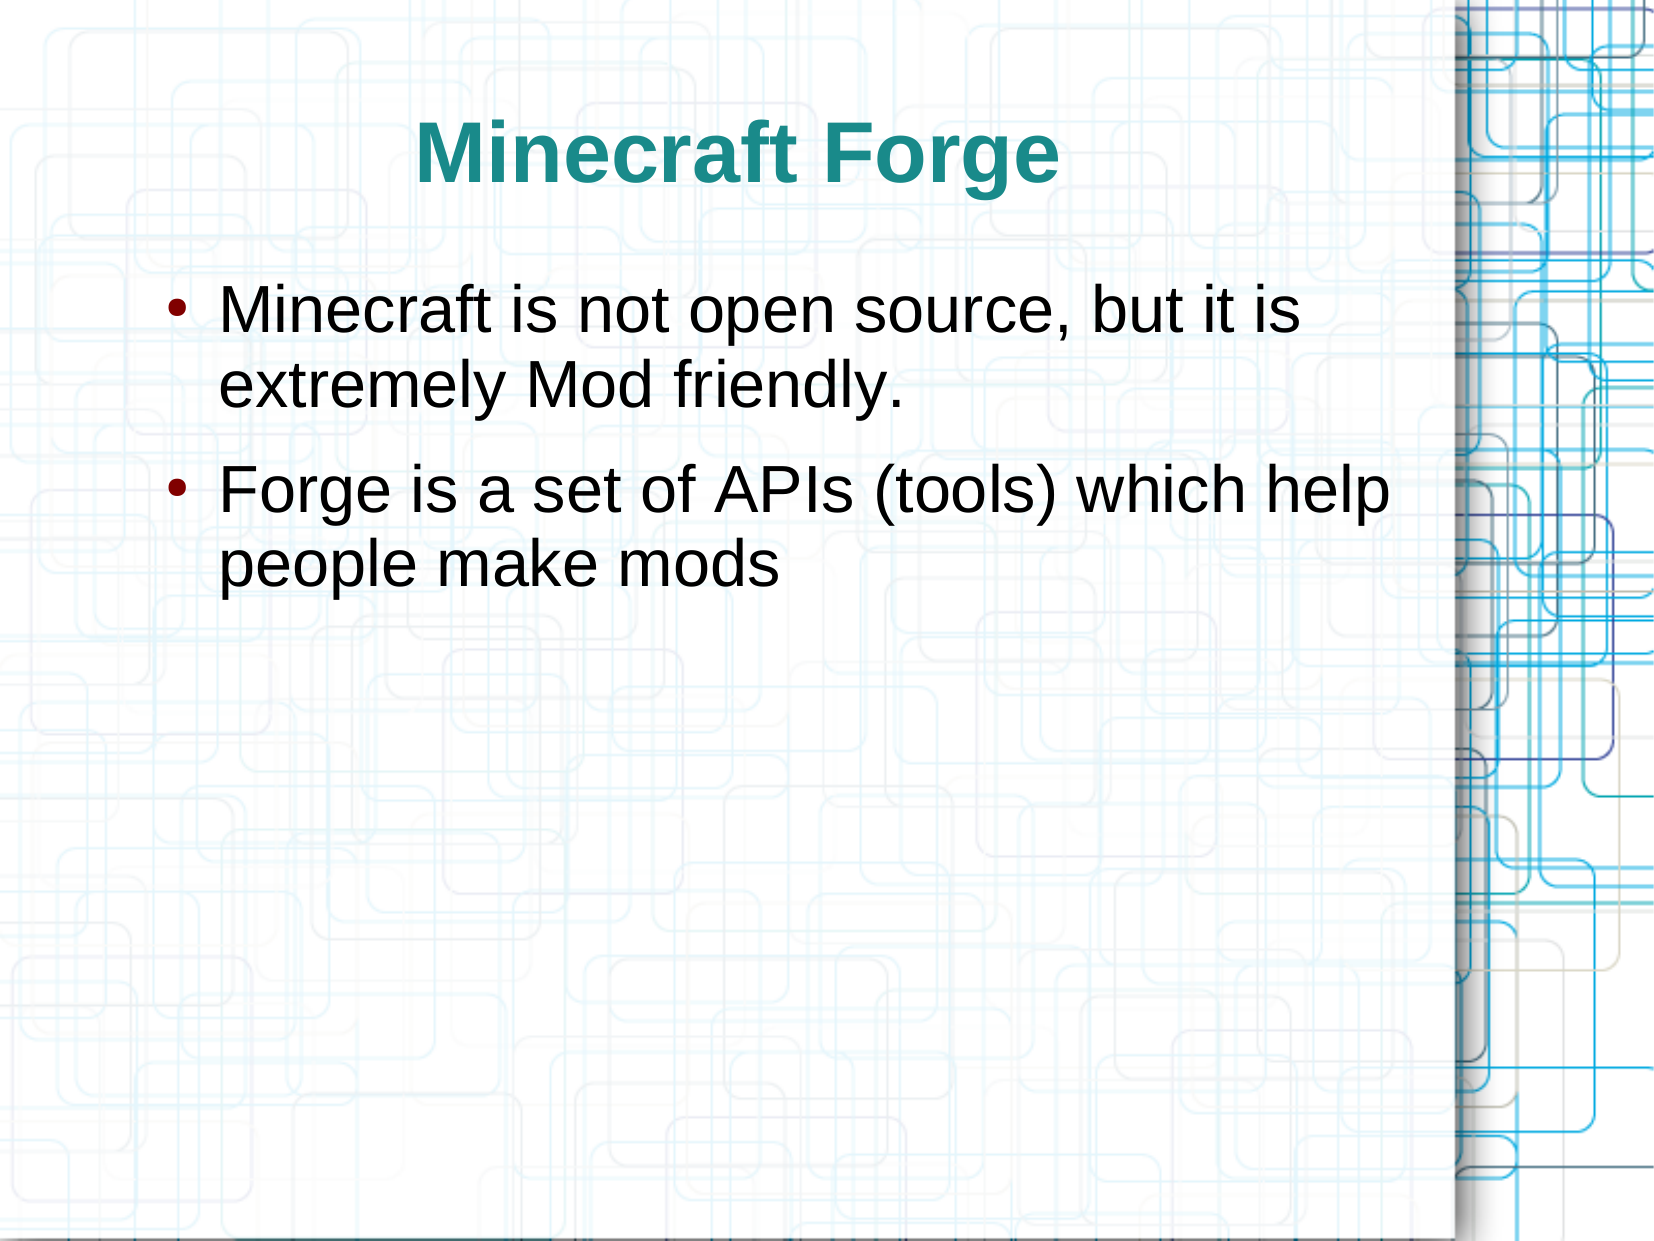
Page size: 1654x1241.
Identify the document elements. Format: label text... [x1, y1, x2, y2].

list Minecraft is not open source, but it is extremely Mod friendly. Forge is a set of APIs (tools) which help people make mods [147, 272, 1506, 992]
title Minecraft Forge [59, 49, 1418, 257]
picture [0, 0, 1654, 1241]
